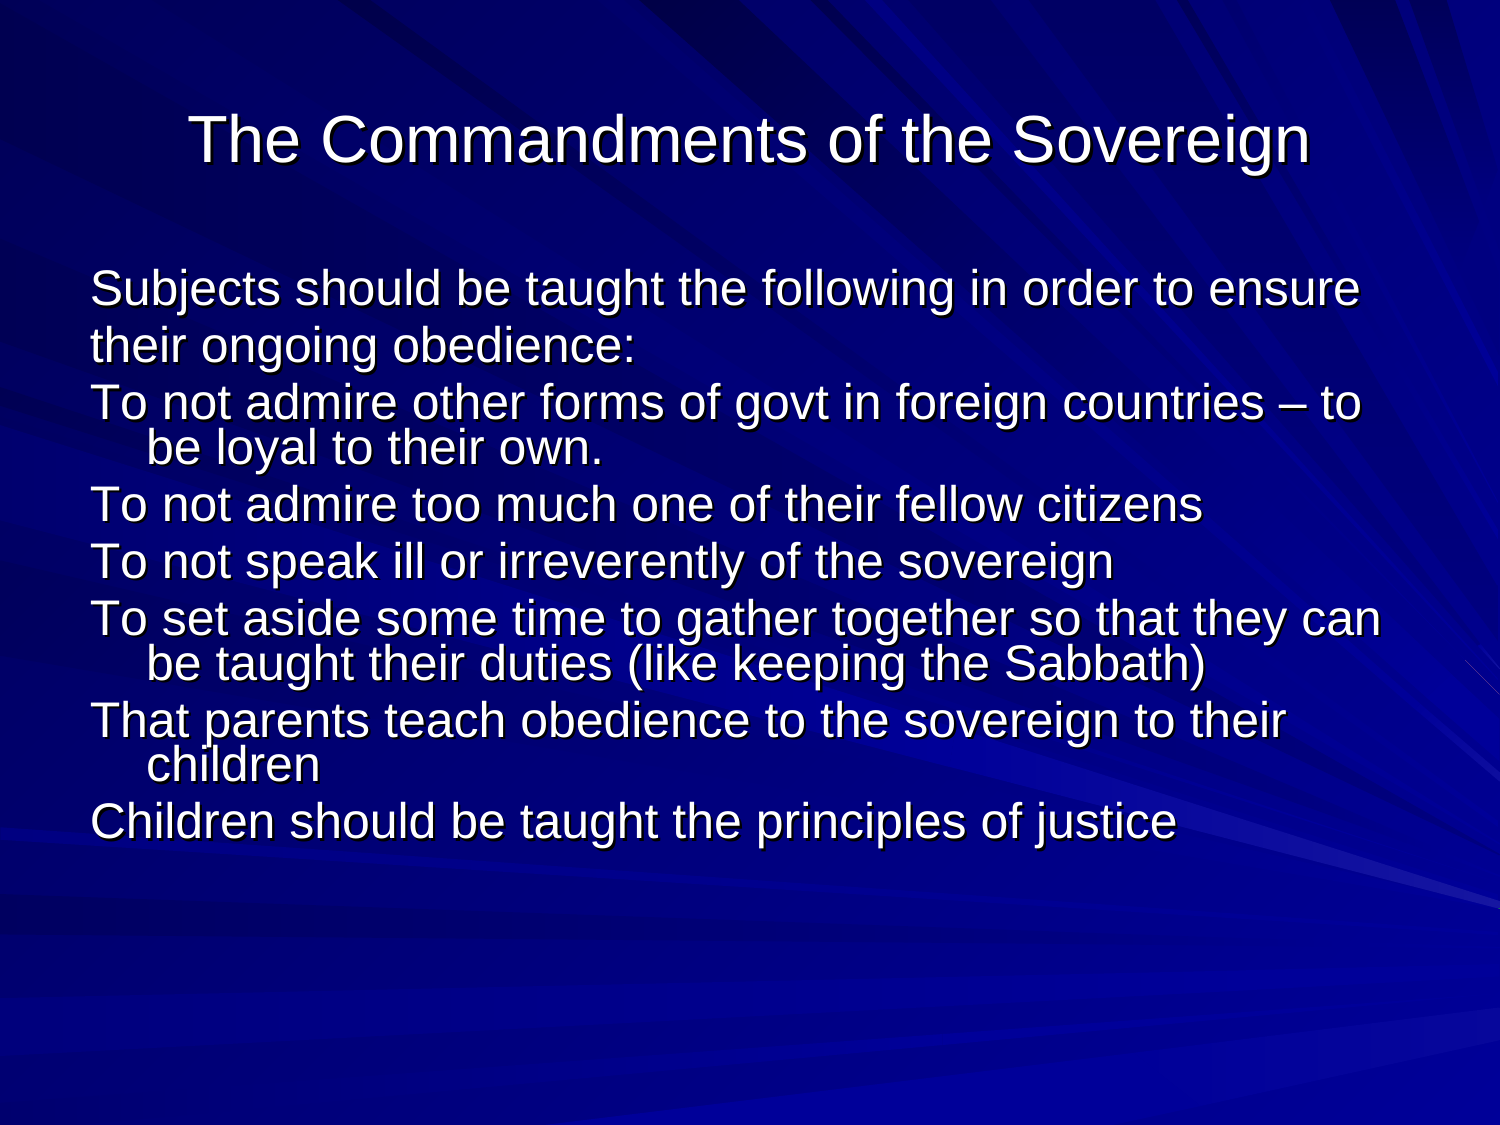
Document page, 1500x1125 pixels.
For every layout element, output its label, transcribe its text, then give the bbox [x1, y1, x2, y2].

title The Commandments of the Sovereign [75, 45, 1426, 234]
list Subjects should be taught the following in order to ensure their ongoing obedience: To not admire other forms of govt in foreign countries – to be loyal to their own. To not admire too much one of their fellow citizens To not speak ill or irreverently of the sovereign To set aside some time to gather together so that they can be taught their duties (like keeping the Sabbath) That parents teach obedience to the sovereign to their children Children should be taught the principles of justice [75, 262, 1426, 1006]
